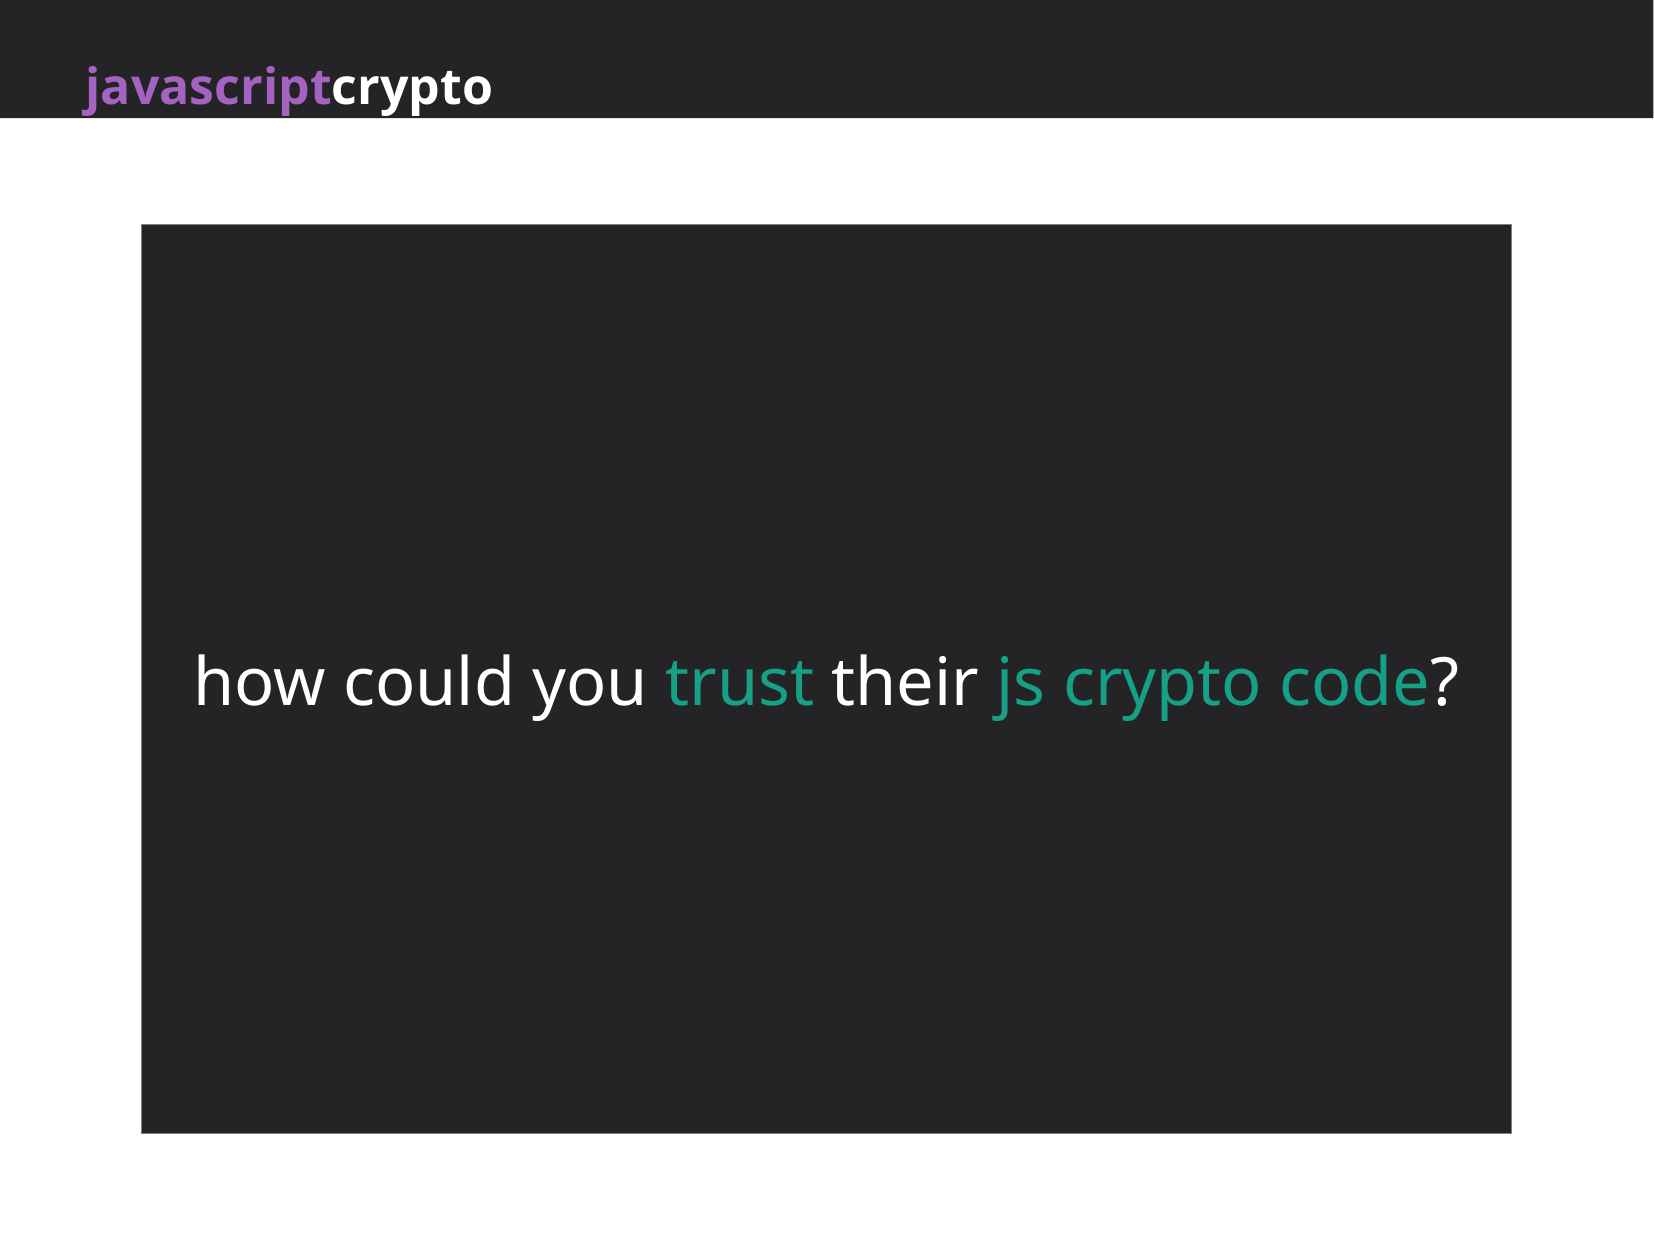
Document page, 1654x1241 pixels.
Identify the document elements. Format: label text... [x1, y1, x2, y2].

text_box [0, 0, 1654, 119]
text_box how could you trust their js crypto code? [141, 224, 1512, 1134]
text_box javascriptcrypto [70, 43, 544, 119]
